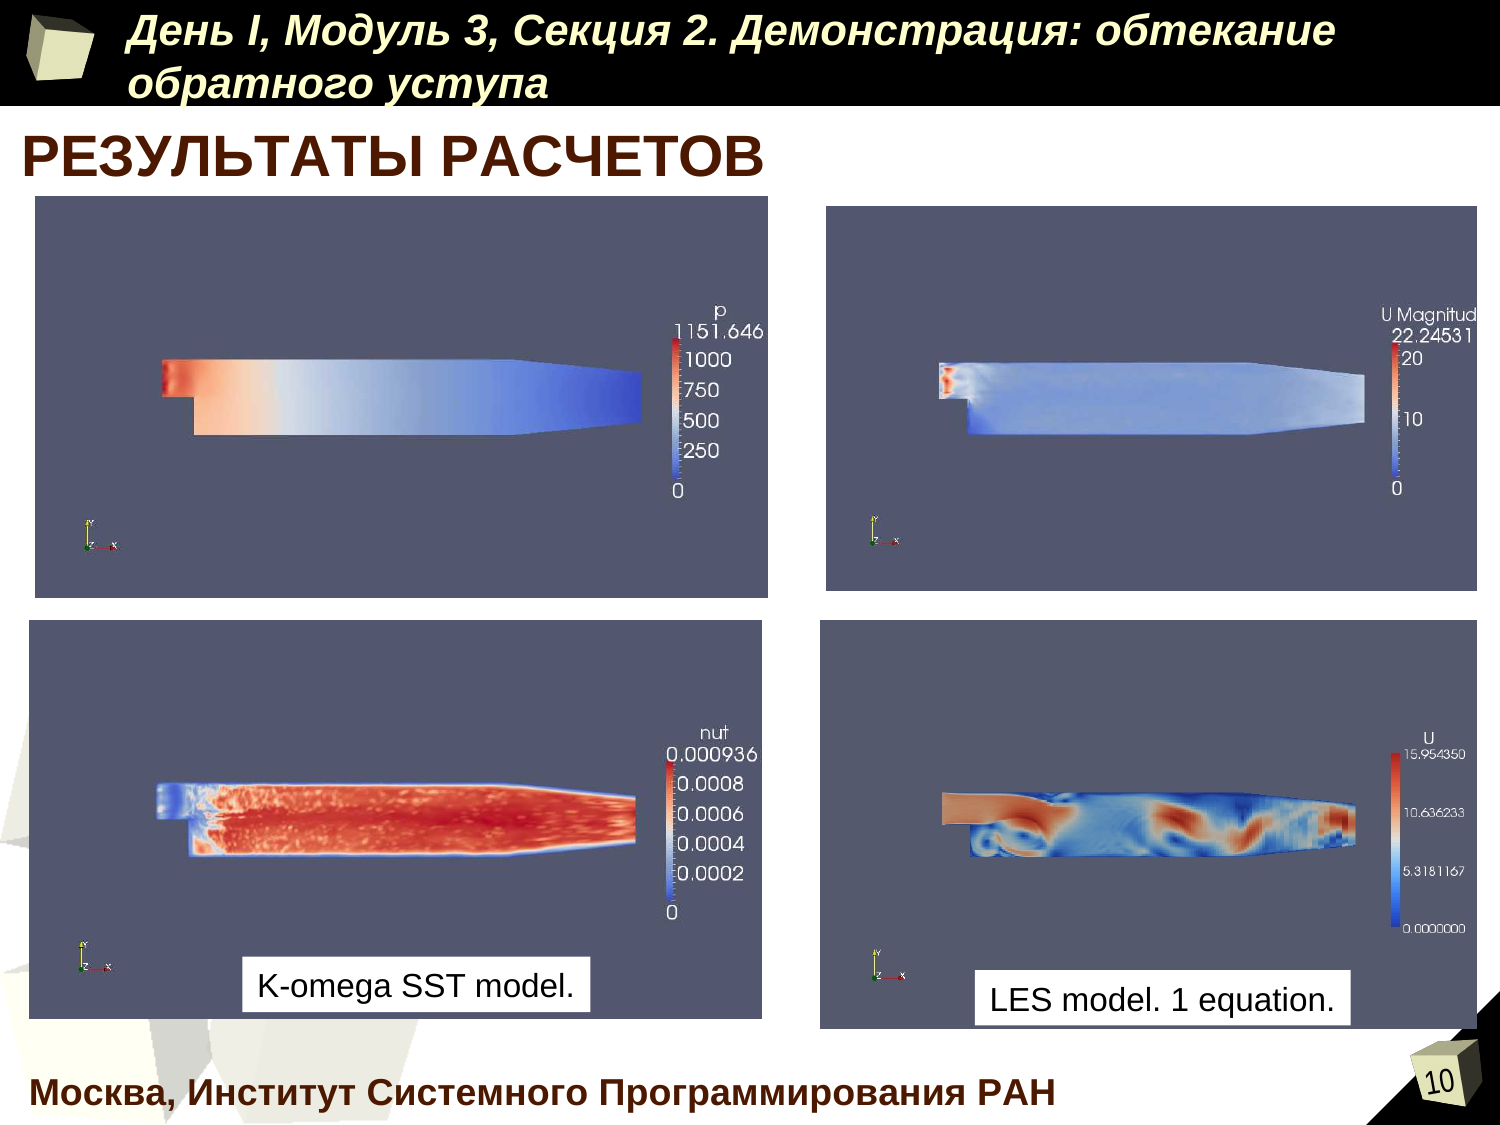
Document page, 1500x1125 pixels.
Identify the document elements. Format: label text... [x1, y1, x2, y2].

picture [423, 1088, 433, 1102]
picture [826, 206, 1477, 591]
text_box РЕЗУЛЬТАТЫ РАСЧЕТОВ [6, 111, 1500, 201]
text_box LES model. 1 equation. [974, 970, 1351, 1026]
picture [0, 620, 762, 1125]
text_box K-omega SST model. [242, 956, 591, 1013]
picture [35, 201, 768, 598]
picture [820, 620, 1477, 1029]
